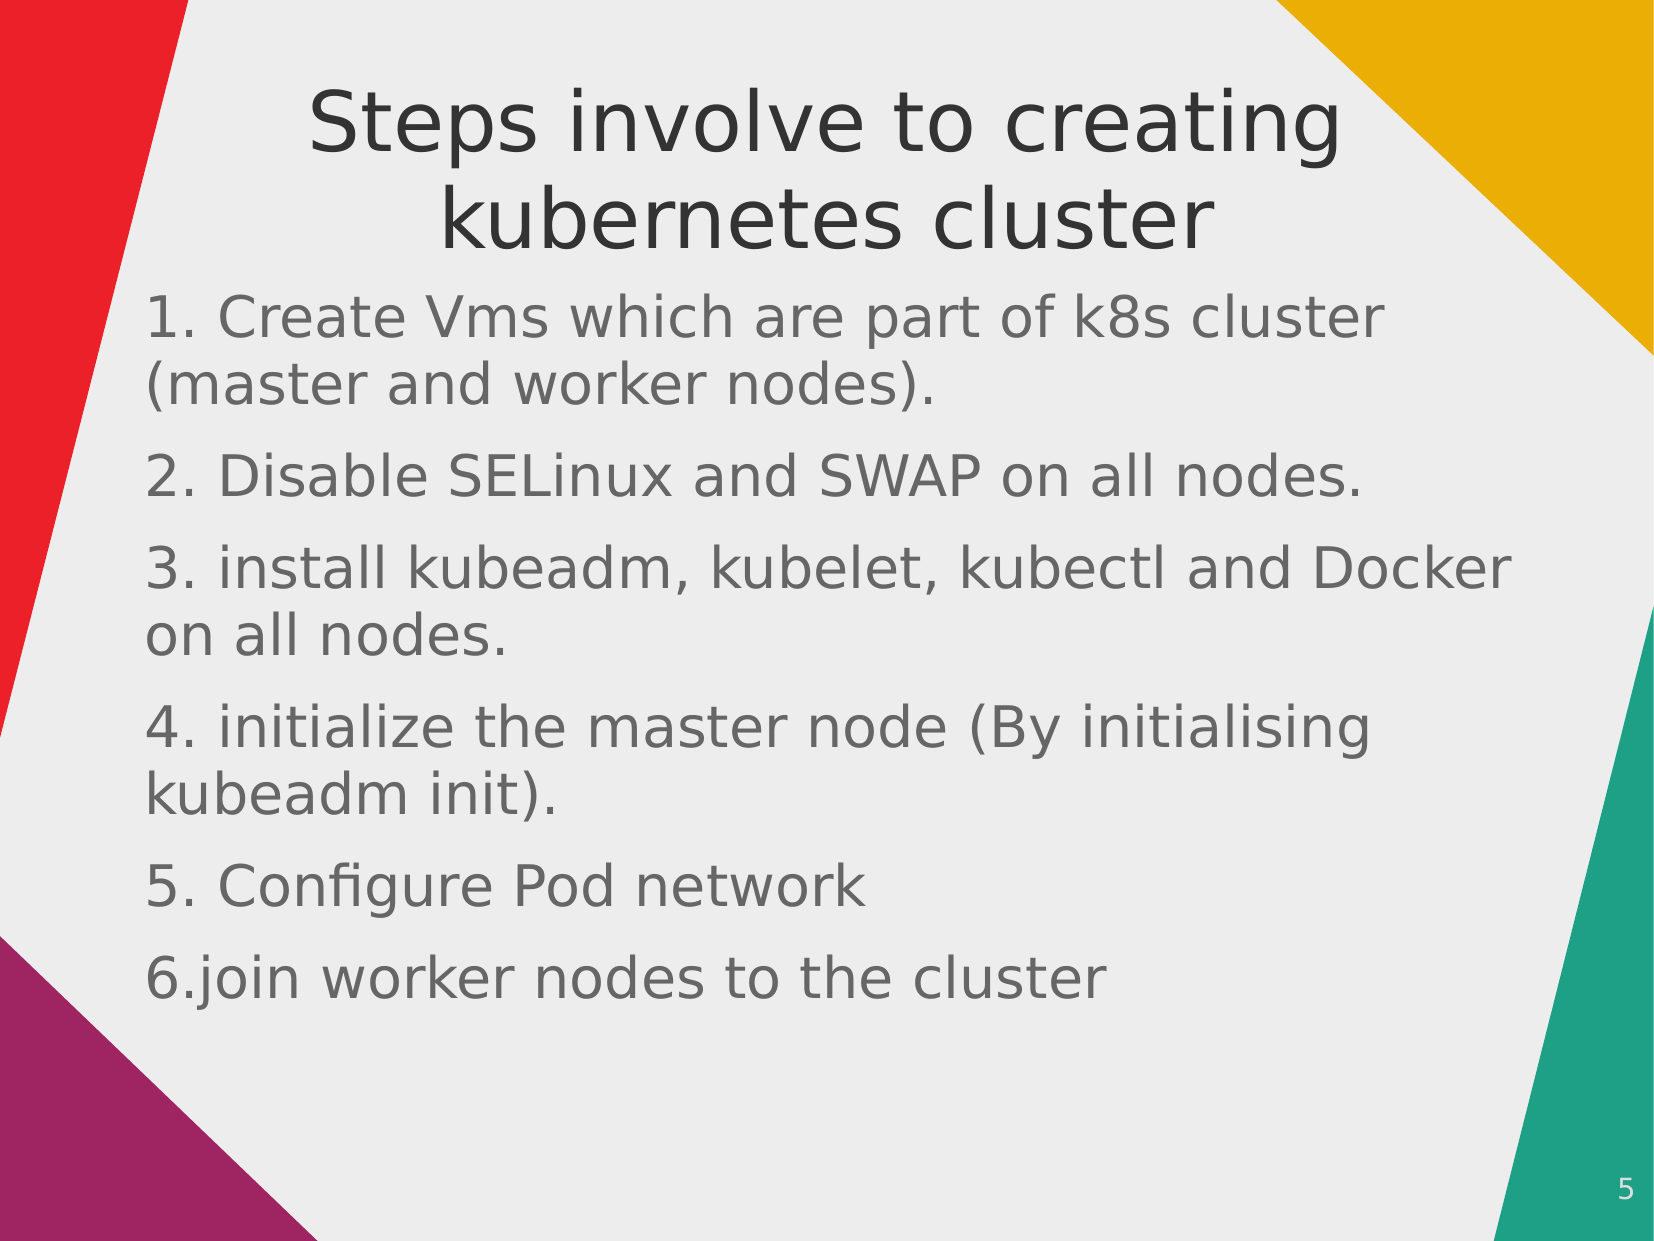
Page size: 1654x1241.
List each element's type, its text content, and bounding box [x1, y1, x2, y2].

list 1. Create Vms which are part of k8s cluster (master and worker nodes). 2. Disable SELinux and SWAP on all nodes. 3. install kubeadm, kubelet, kubectl and Docker on all nodes. 4. initialize the master node (By initialising kubeadm init). 5. Configure Pod network 6.join worker nodes to the cluster [144, 284, 1569, 1015]
title Steps involve to creating kubernetes cluster [114, 73, 1539, 271]
